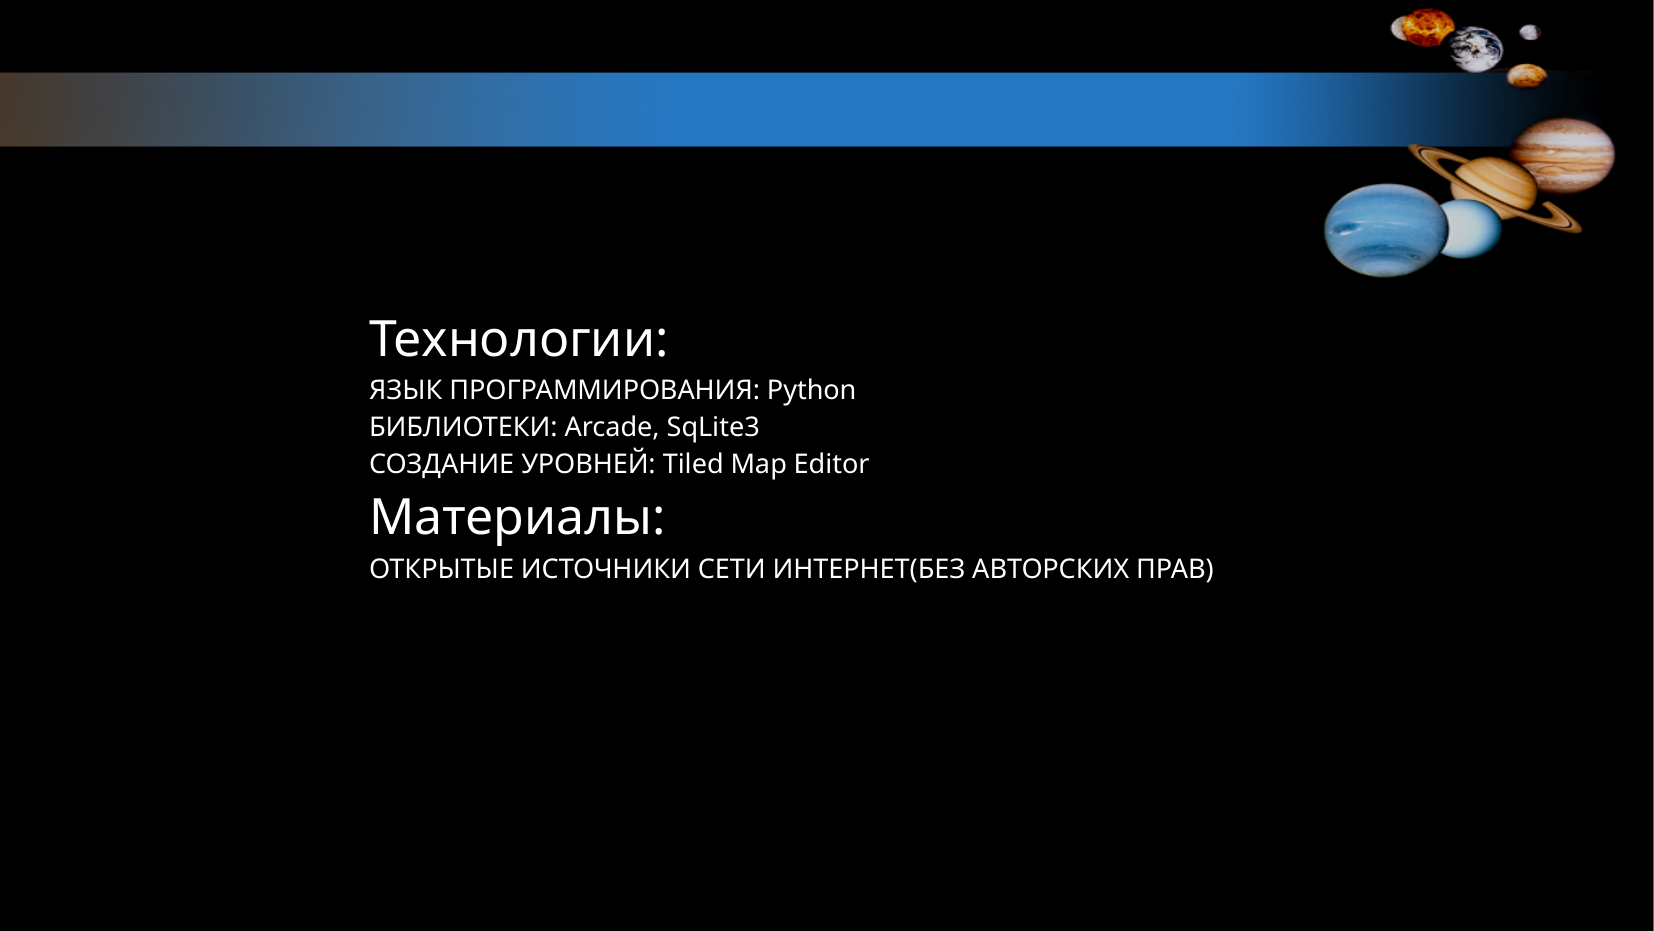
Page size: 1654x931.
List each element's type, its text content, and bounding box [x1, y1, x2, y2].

text_box Технологии: ЯЗЫК ПРОГРАММИРОВАНИЯ: Python БИБЛИОТЕКИ: Arcade, SqLite3 СОЗДАНИЕ УРОВНЕЙ: Tiled Map Editor Материалы: ОТКРЫТЫЕ ИСТОЧНИКИ СЕТИ ИНТЕРНЕТ(БЕЗ АВТОРСКИХ ПРАВ) [354, 295, 1300, 642]
picture [0, 0, 1654, 931]
